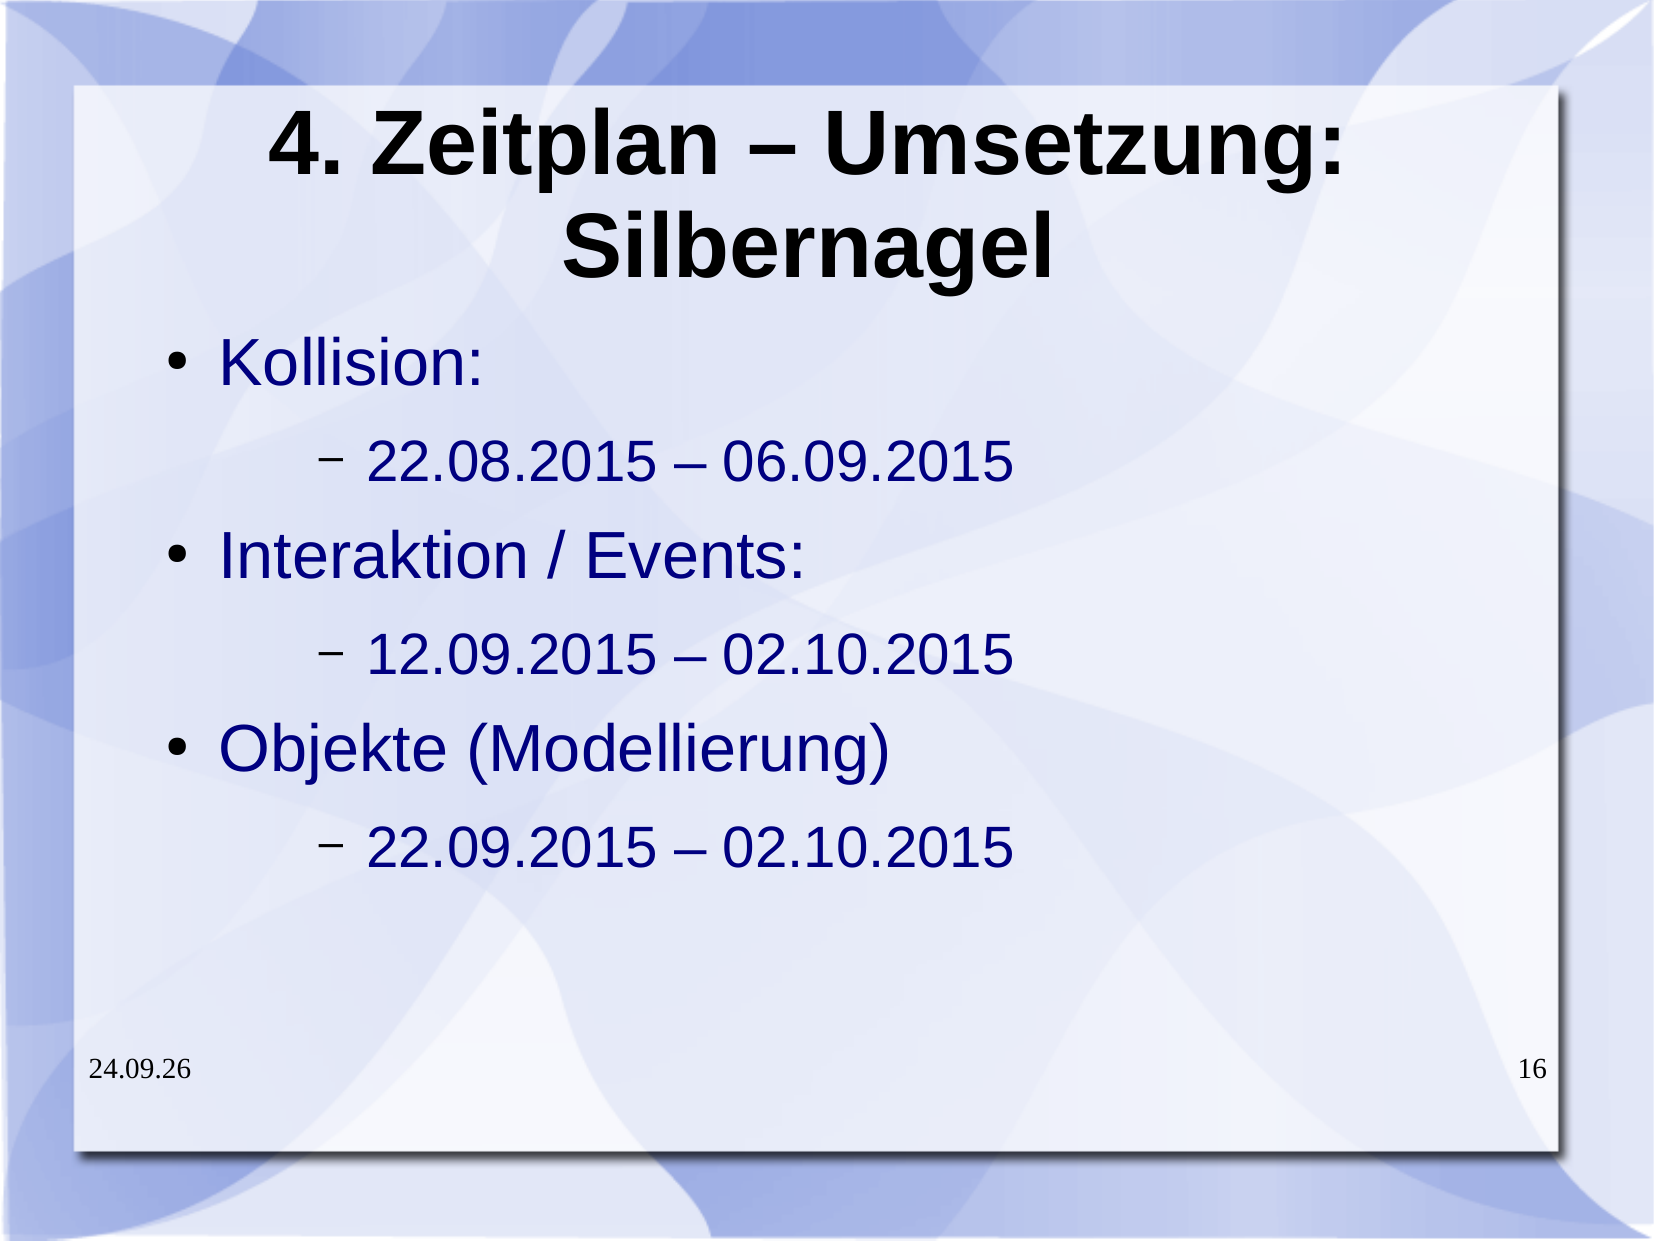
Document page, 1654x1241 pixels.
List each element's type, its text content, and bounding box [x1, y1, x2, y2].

title 4. Zeitplan – Umsetzung: Silbernagel [82, 90, 1536, 298]
list Kollision: 22.08.2015 – 06.09.2015 Interaktion / Events: 12.09.2015 – 02.10.2015 Objekte (Modellierung) 22.09.2015 – 02.10.2015 [129, 324, 1489, 975]
picture [0, 0, 1654, 1241]
